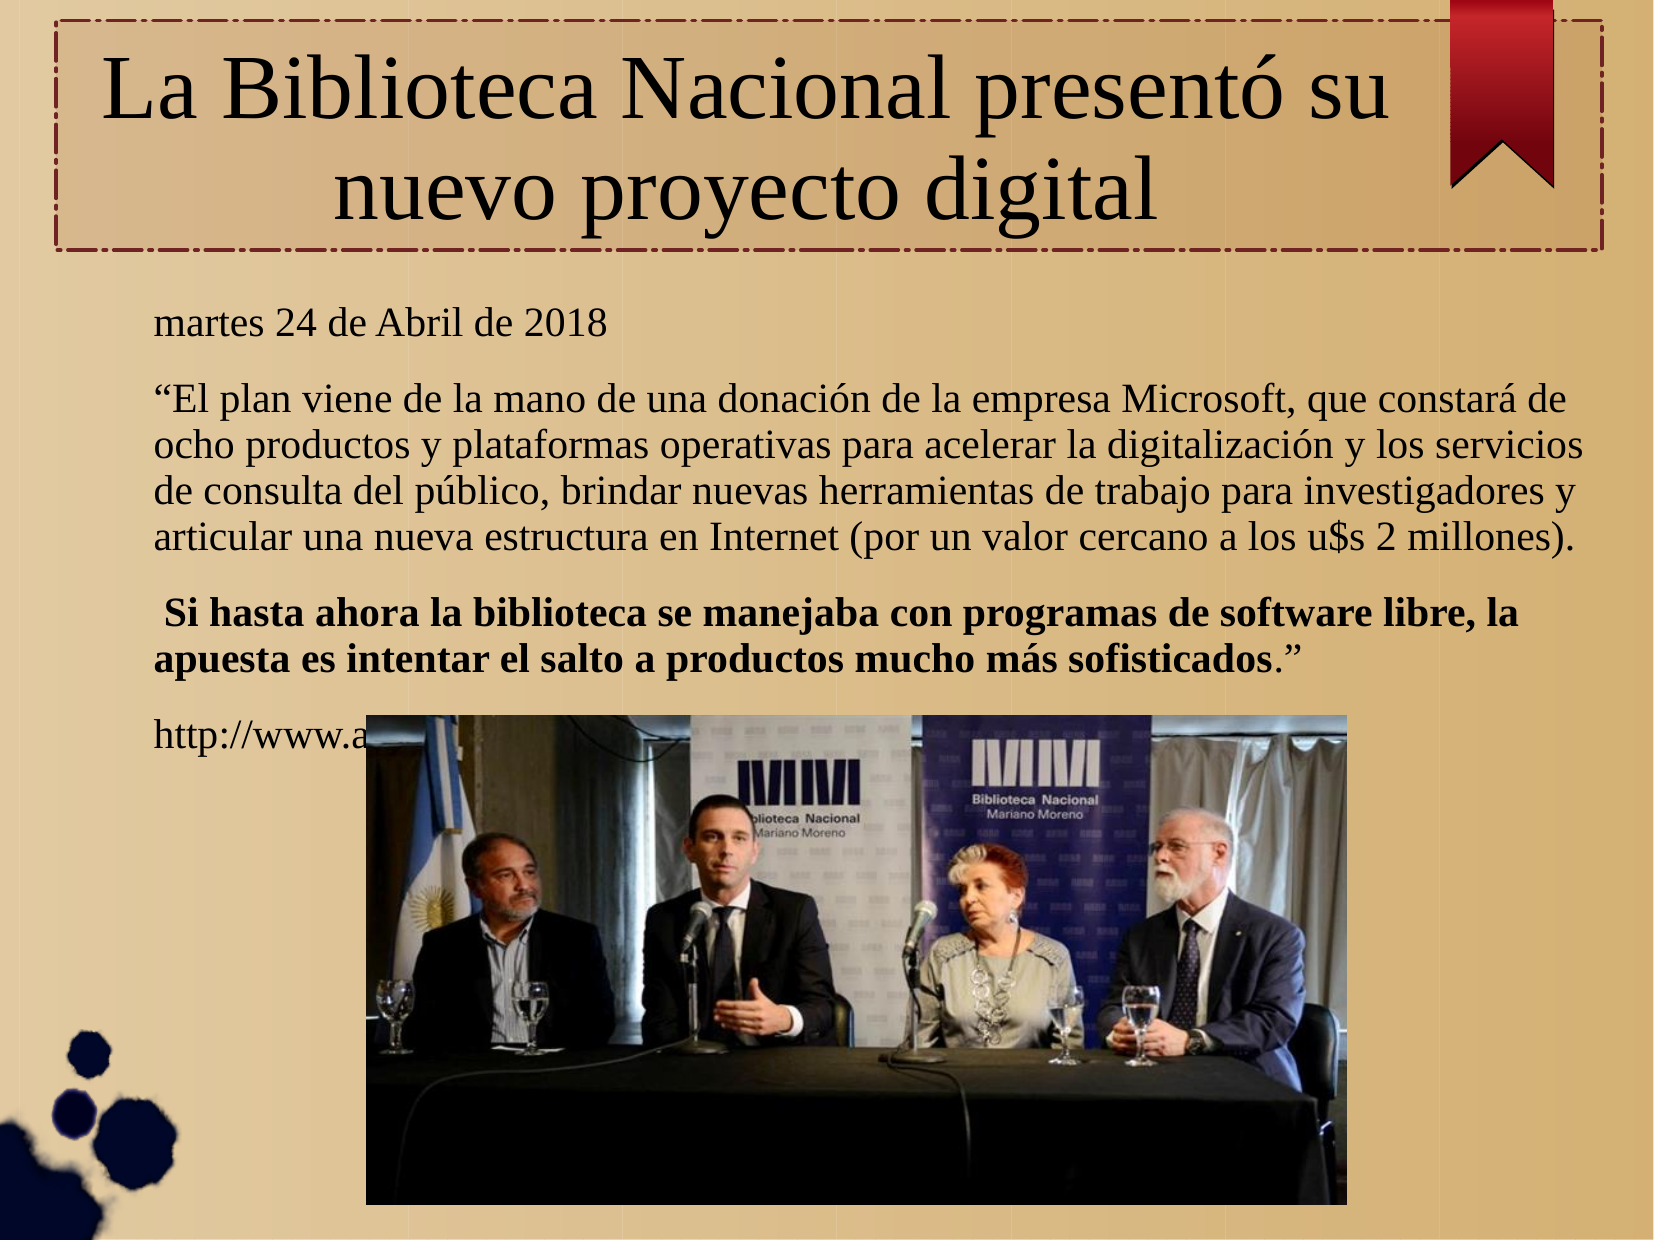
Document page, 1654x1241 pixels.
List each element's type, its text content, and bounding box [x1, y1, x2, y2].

title La Biblioteca Nacional presentó su nuevo proyecto digital [82, 47, 1412, 229]
list martes 24 de Abril de 2018 “El plan viene de la mano de una donación de la empresa Microsoft, que constará de ocho productos y plataformas operativas para acelerar la digitalización y los servicios de consulta del público, brindar nuevas herramientas de trabajo para investigadores y articular una nueva estructura en Internet (por un valor cercano a los u$s 2 millones). Si hasta ahora la biblioteca se manejaba con programas de software libre, la apuesta es intentar el salto a productos mucho más sofisticados.” http://www.ambito.com/919234 [82, 299, 1613, 1182]
picture [366, 715, 1347, 1205]
